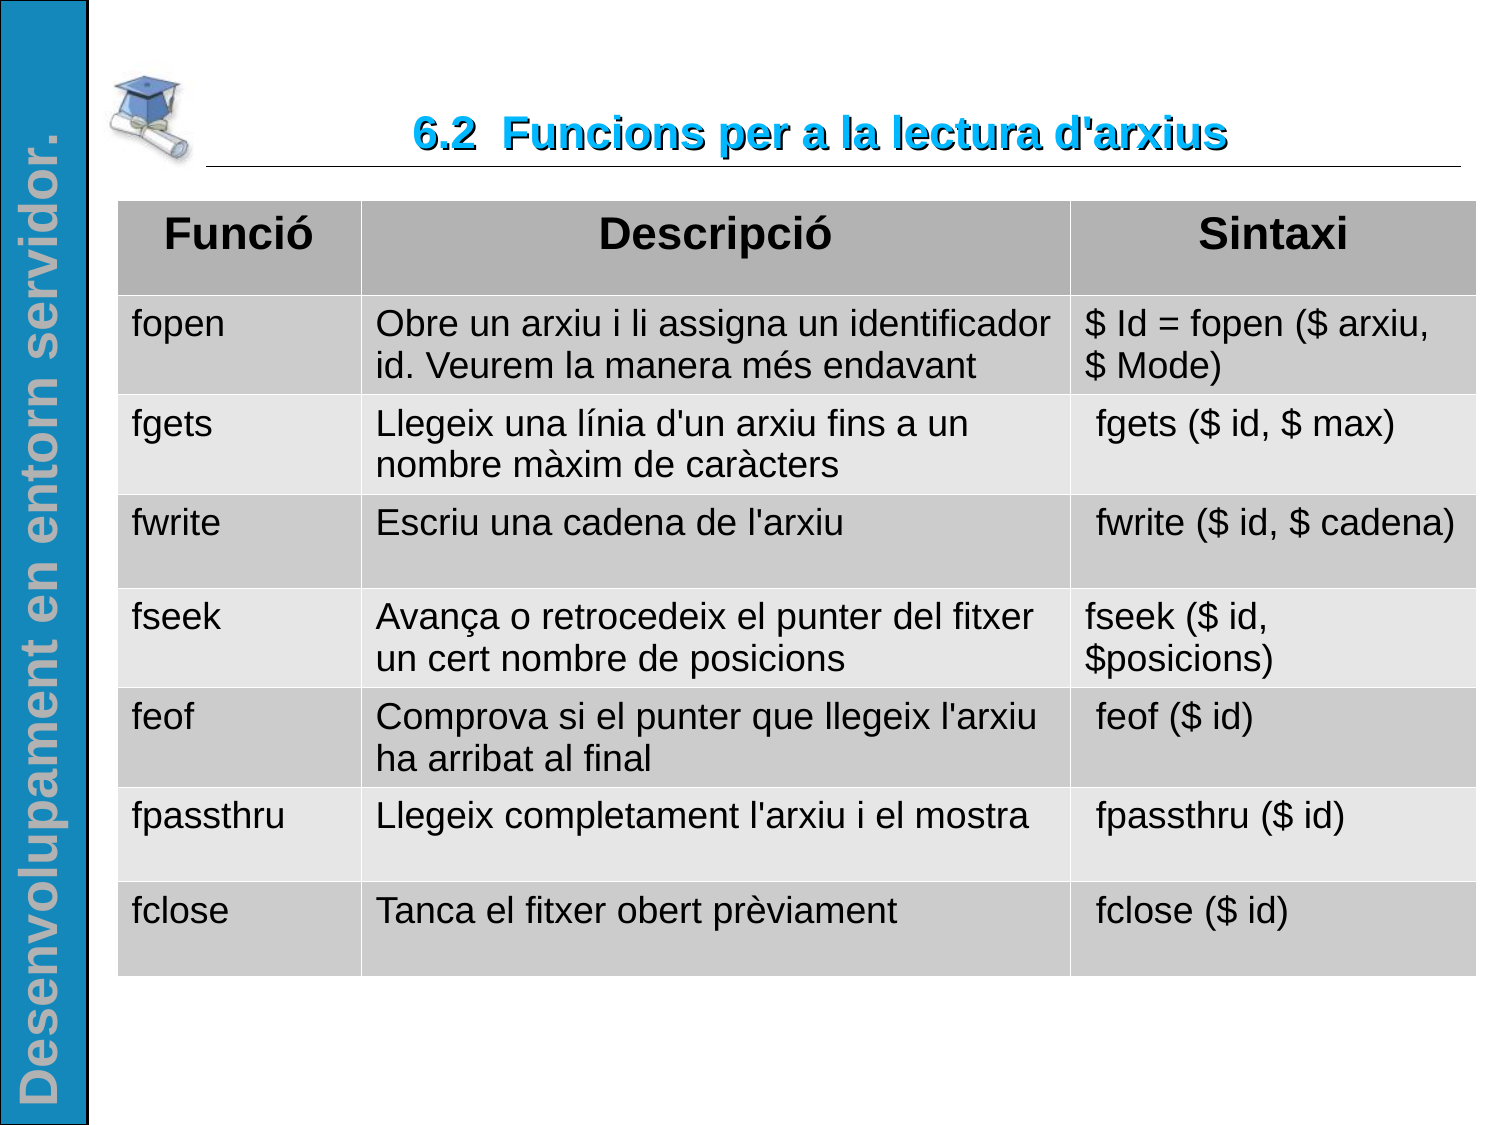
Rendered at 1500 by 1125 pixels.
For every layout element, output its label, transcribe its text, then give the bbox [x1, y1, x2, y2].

table_cell fopen [118, 296, 361, 394]
table_cell Obre un arxiu i li assigna un identificador id. Veurem la manera més endavant [362, 296, 1070, 394]
table_cell fpassthru [118, 788, 361, 881]
table_cell feof ($ id) [1071, 688, 1476, 787]
table_cell Avança o retrocedeix el punter del fitxer un cert nombre de posicions [362, 589, 1070, 687]
table_cell Llegeix completament l'arxiu i el mostra [362, 788, 1070, 881]
table_cell fwrite ($ id, $ cadena) [1071, 495, 1476, 588]
table_cell fwrite [118, 495, 361, 588]
table_cell Comprova si el punter que llegeix l'arxiu ha arribat al final [362, 688, 1070, 787]
table_cell fseek [118, 589, 361, 687]
table_cell feof [118, 688, 361, 787]
table_cell fgets ($ id, $ max) [1071, 395, 1476, 494]
picture [93, 61, 206, 174]
table_cell fseek ($ id, $posicions) [1071, 589, 1476, 687]
table_header Sintaxi [1071, 201, 1476, 295]
table_header Descripció [362, 201, 1070, 295]
table_header Funció [118, 201, 361, 295]
table_cell Escriu una cadena de l'arxiu [362, 495, 1070, 588]
table_cell Llegeix una línia d'un arxiu fins a un nombre màxim de caràcters [362, 395, 1070, 494]
table_cell fpassthru ($ id) [1071, 788, 1476, 881]
table_cell fclose ($ id) [1071, 882, 1476, 976]
table_cell fclose [118, 882, 361, 976]
table_cell Tanca el fitxer obert prèviament [362, 882, 1070, 976]
table_cell fgets [118, 395, 361, 494]
title 6.2 Funcions per a la lectura d'arxius [206, 95, 1447, 170]
table_cell $ Id = fopen ($ arxiu, $ Mode) [1071, 296, 1476, 394]
